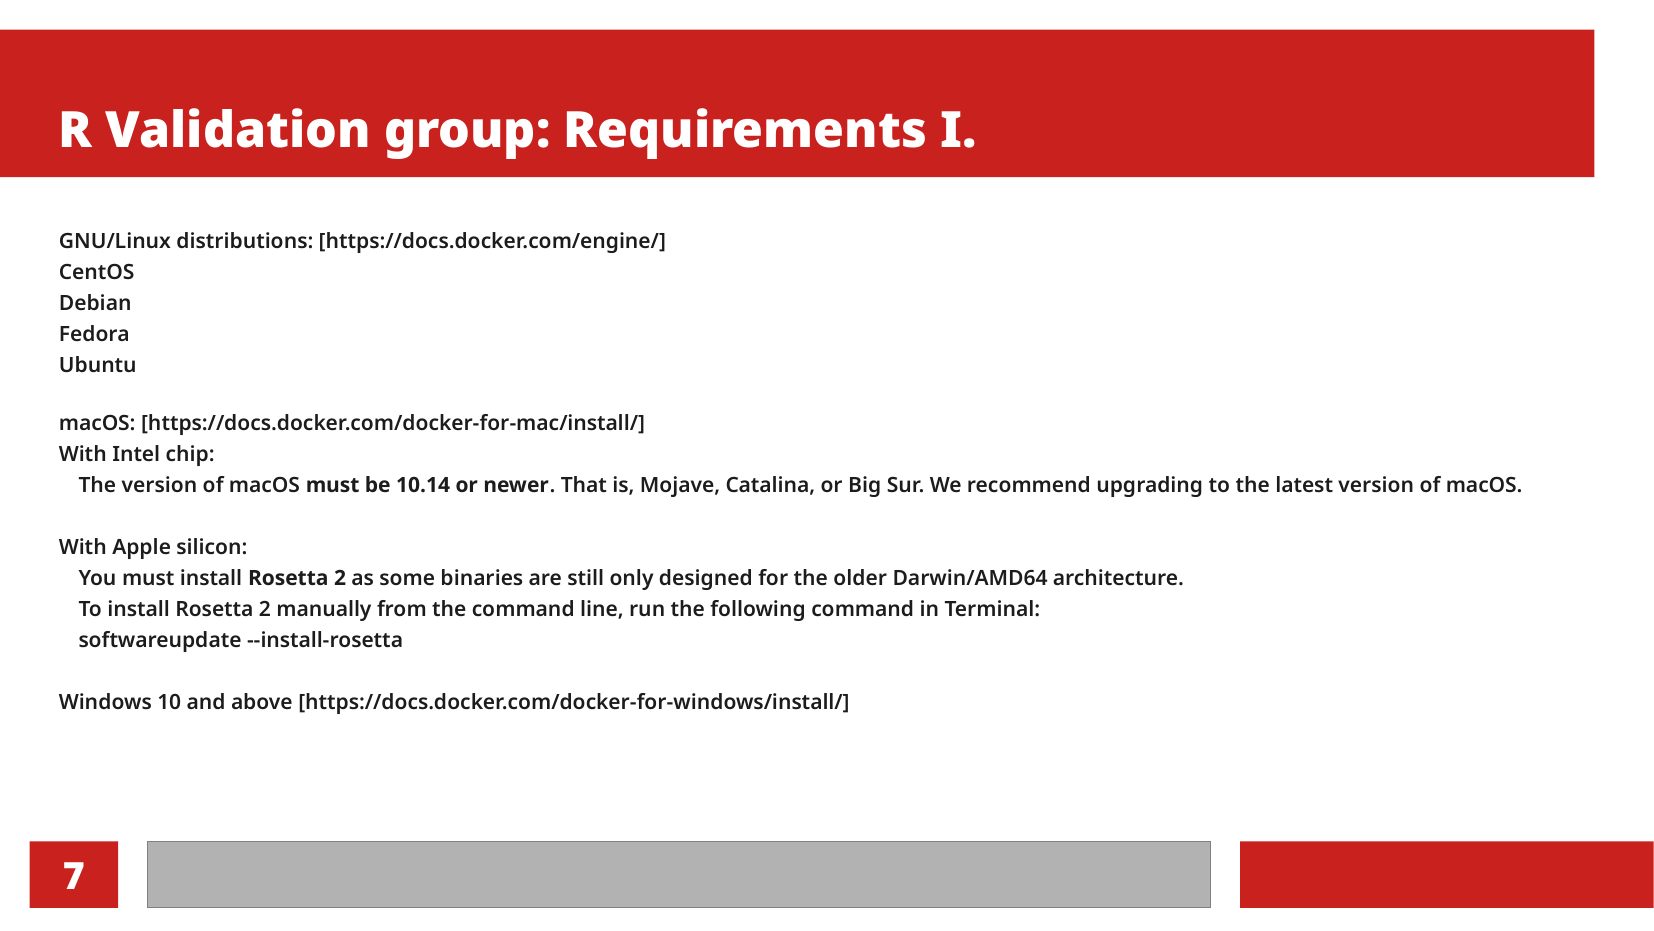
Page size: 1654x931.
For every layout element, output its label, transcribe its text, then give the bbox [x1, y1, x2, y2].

list GNU/Linux distributions: [https://docs.docker.com/engine/] CentOS Debian Fedora Ubuntu macOS: [https://docs.docker.com/docker-for-mac/install/] With Intel chip: The version of macOS must be 10.14 or newer. That is, Mojave, Catalina, or Big Sur. We recommend upgrading to the latest version of macOS. With Apple silicon: You must install Rosetta 2 as some binaries are still only designed for the older Darwin/AMD64 architecture. To install Rosetta 2 manually from the command line, run the following command in Terminal: softwareupdate --install-rosetta Windows 10 and above [https://docs.docker.com/docker-for-windows/install/] [59, 221, 1565, 798]
title R Validation group: Requirements I. [59, 44, 1595, 163]
